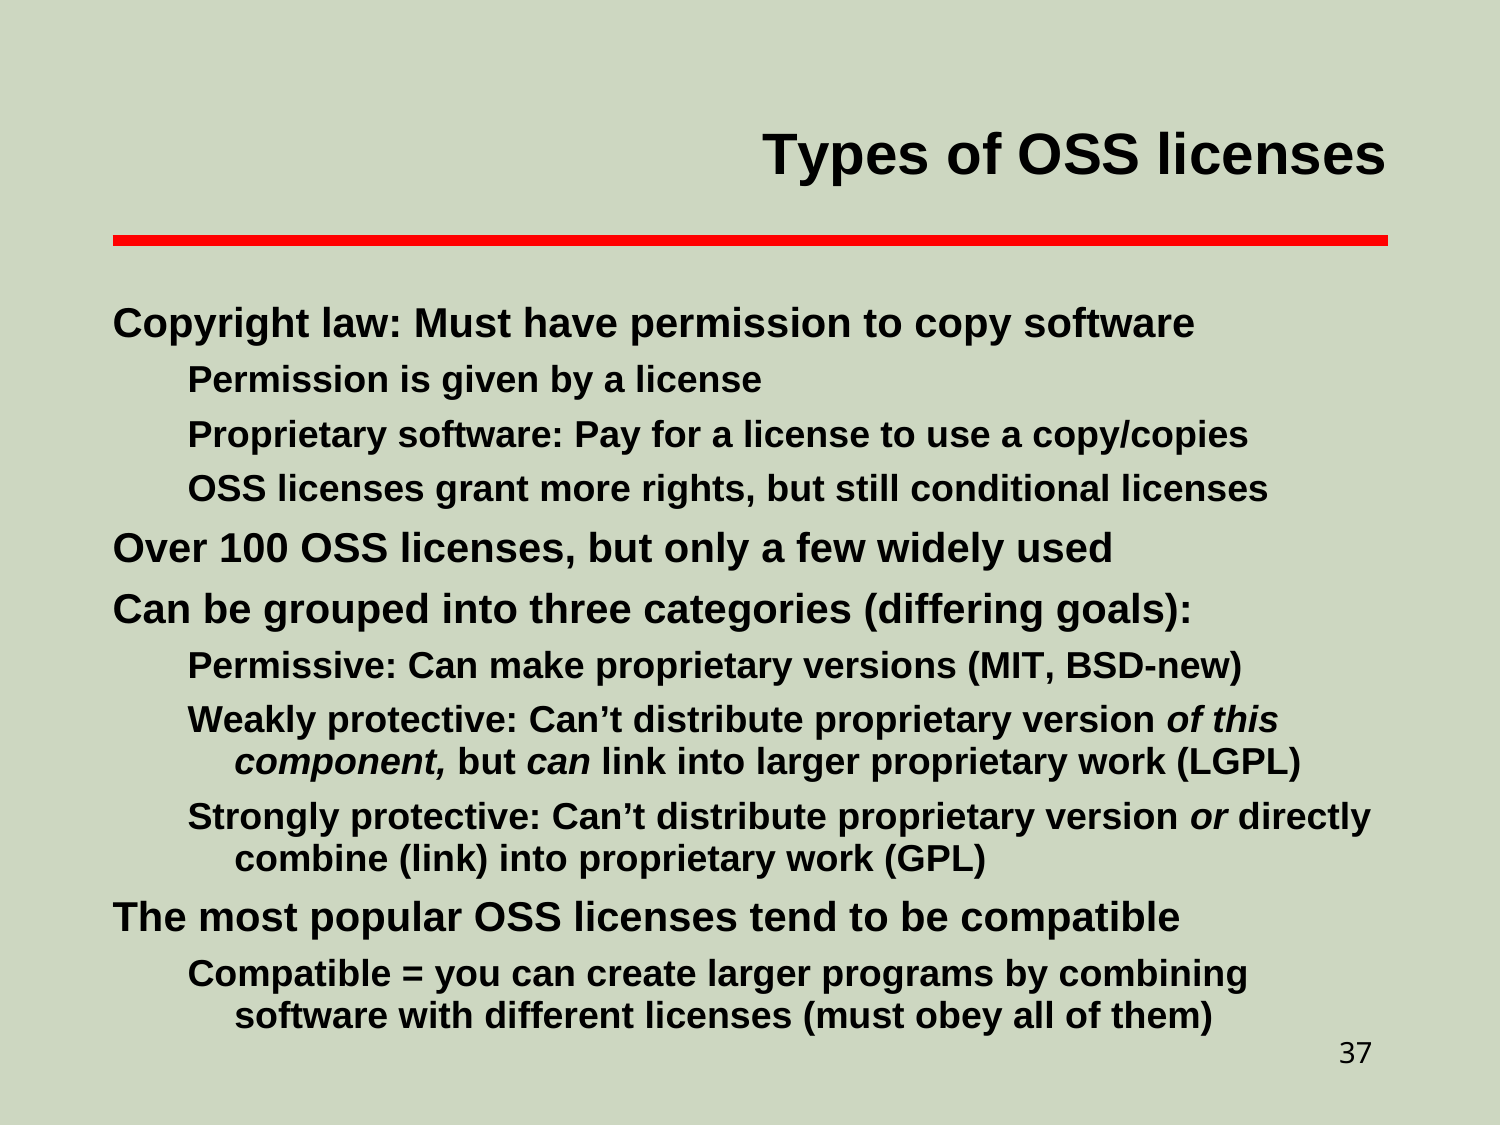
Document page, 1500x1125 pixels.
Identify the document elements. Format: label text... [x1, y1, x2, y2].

list Copyright law: Must have permission to copy software Permission is given by a license Proprietary software: Pay for a license to use a copy/copies OSS licenses grant more rights, but still conditional licenses Over 100 OSS licenses, but only a few widely used Can be grouped into three categories (differing goals): Permissive: Can make proprietary versions (MIT, BSD-new) Weakly protective: Can’t distribute proprietary version of this component, but can link into larger proprietary work (LGPL) Strongly protective: Can’t distribute proprietary version or directly combine (link) into proprietary work (GPL) The most popular OSS licenses tend to be compatible Compatible = you can create larger programs by combining software with different licenses (must obey all of them) [112, 299, 1388, 1084]
title Types of OSS licenses [337, 93, 1388, 217]
